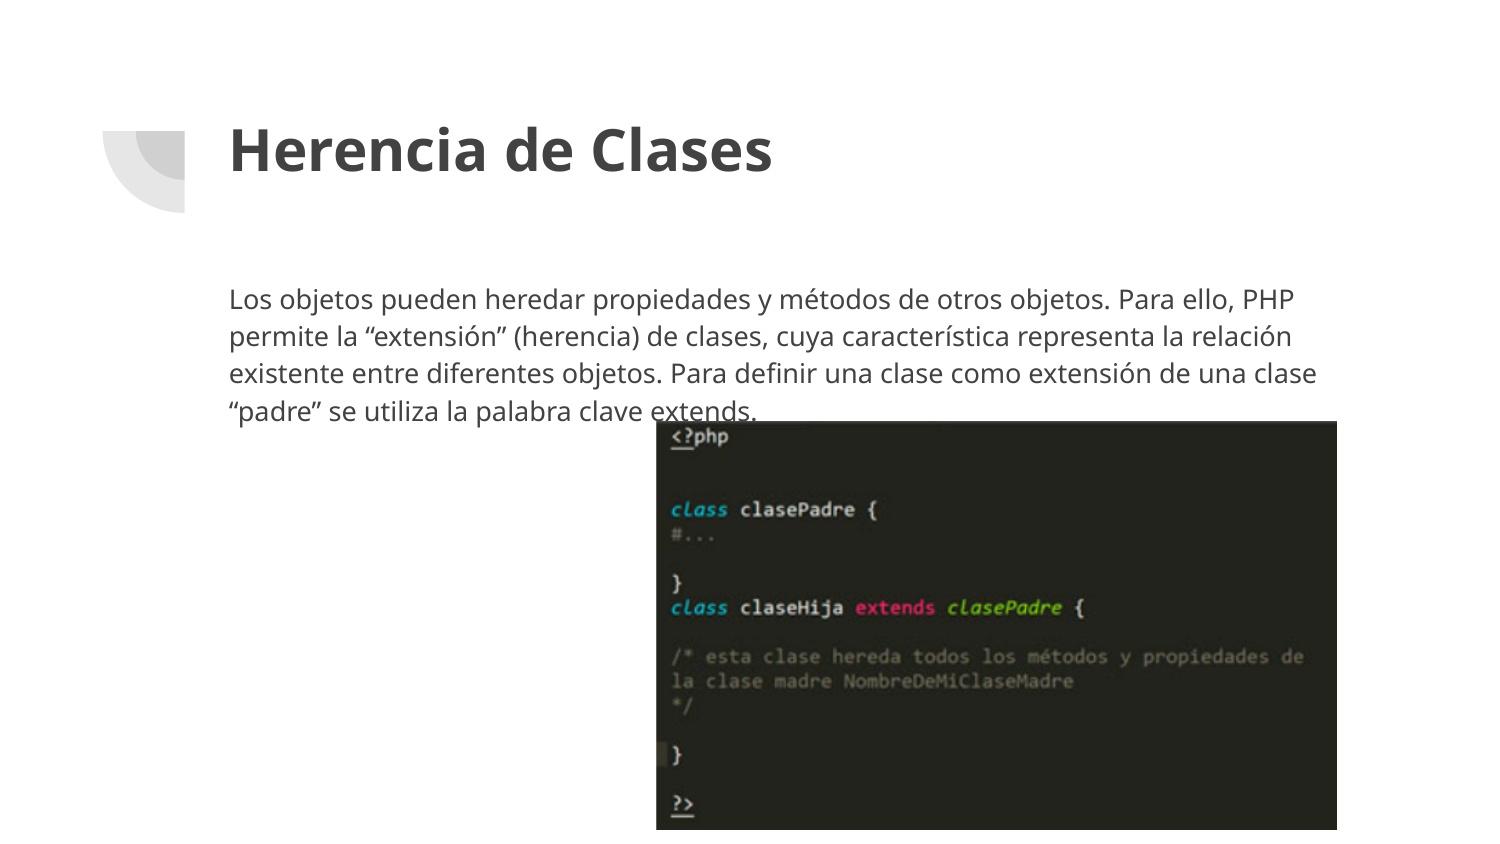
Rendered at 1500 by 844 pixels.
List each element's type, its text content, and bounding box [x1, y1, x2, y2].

picture [655, 421, 1337, 830]
title Herencia de Clases [213, 98, 1368, 262]
list Los objetos pueden heredar propiedades y métodos de otros objetos. Para ello, PHP permite la “extensión” (herencia) de clases, cuya característica representa la relación existente entre diferentes objetos. Para definir una clase como extensión de una clase “padre” se utiliza la palabra clave extends. [213, 262, 1368, 680]
